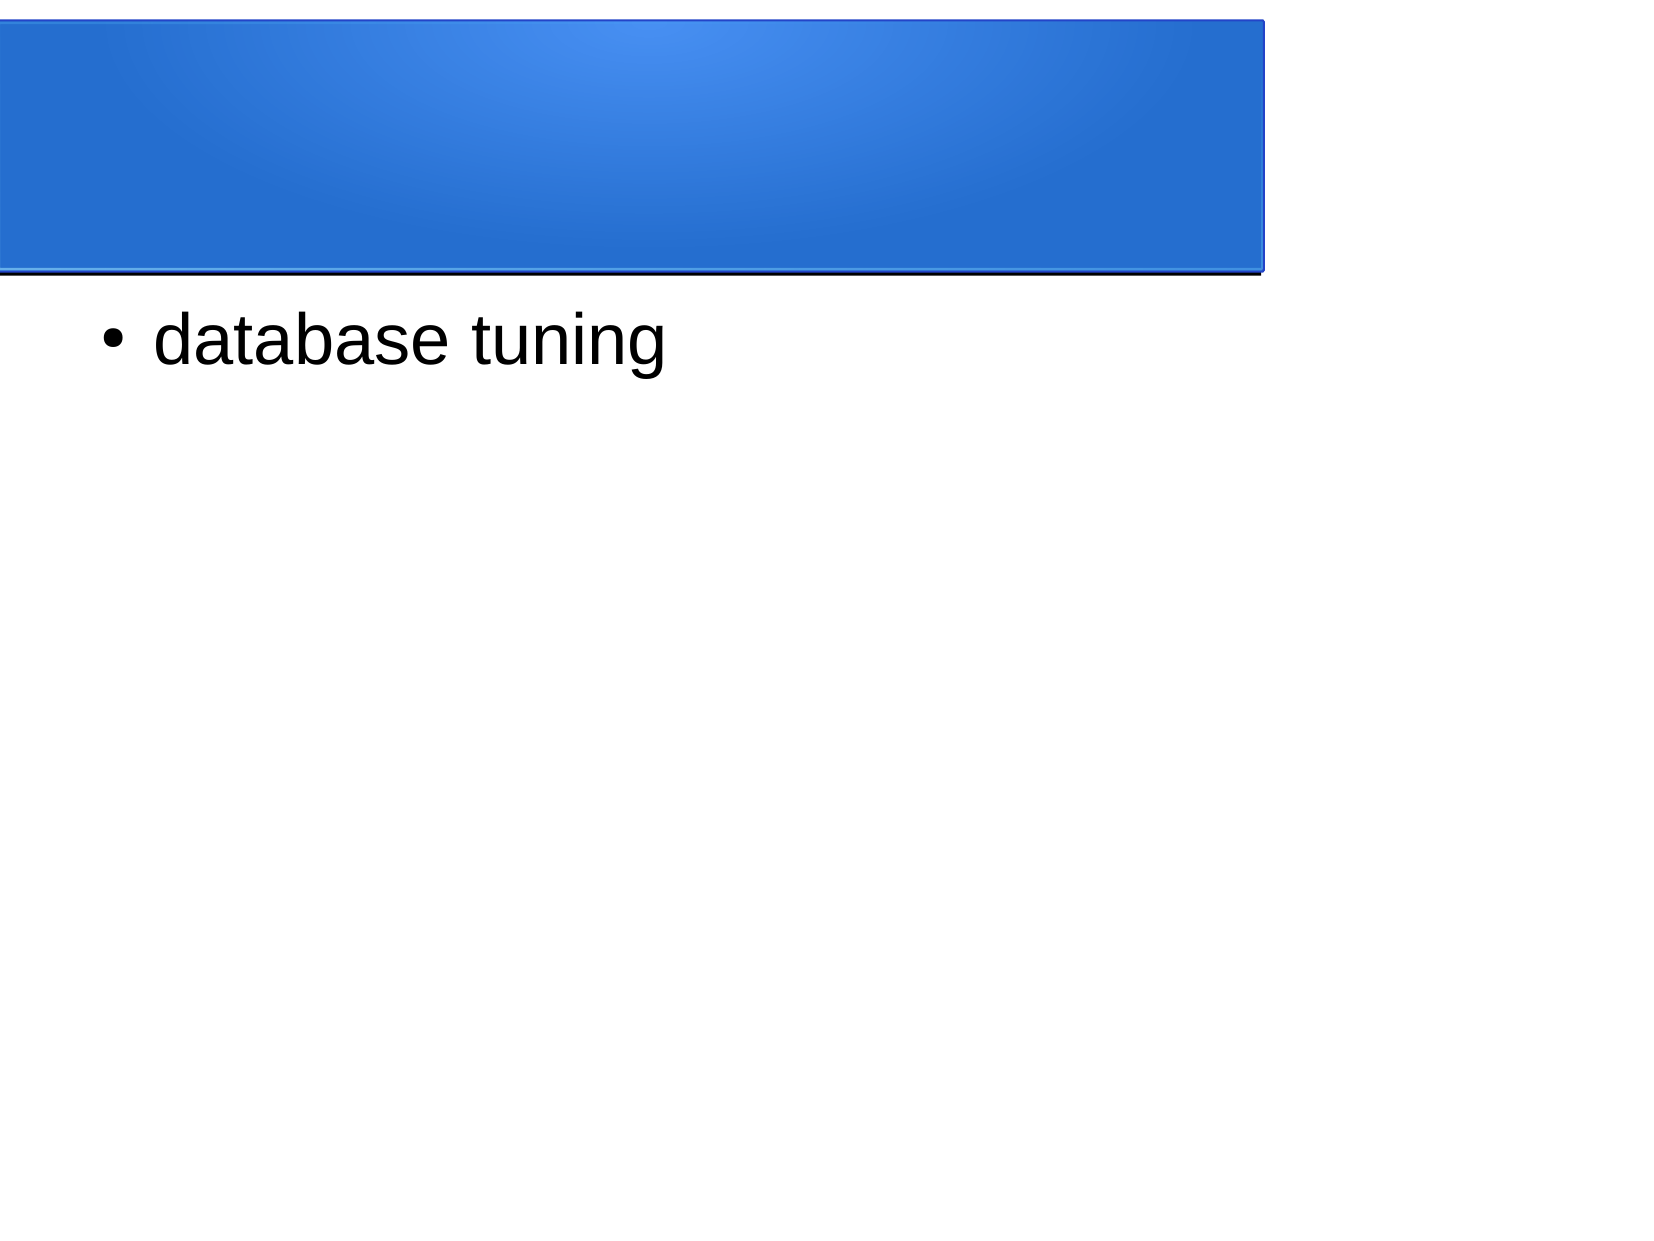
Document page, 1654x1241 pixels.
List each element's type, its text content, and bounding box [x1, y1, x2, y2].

list database tuning [82, 299, 1571, 1019]
